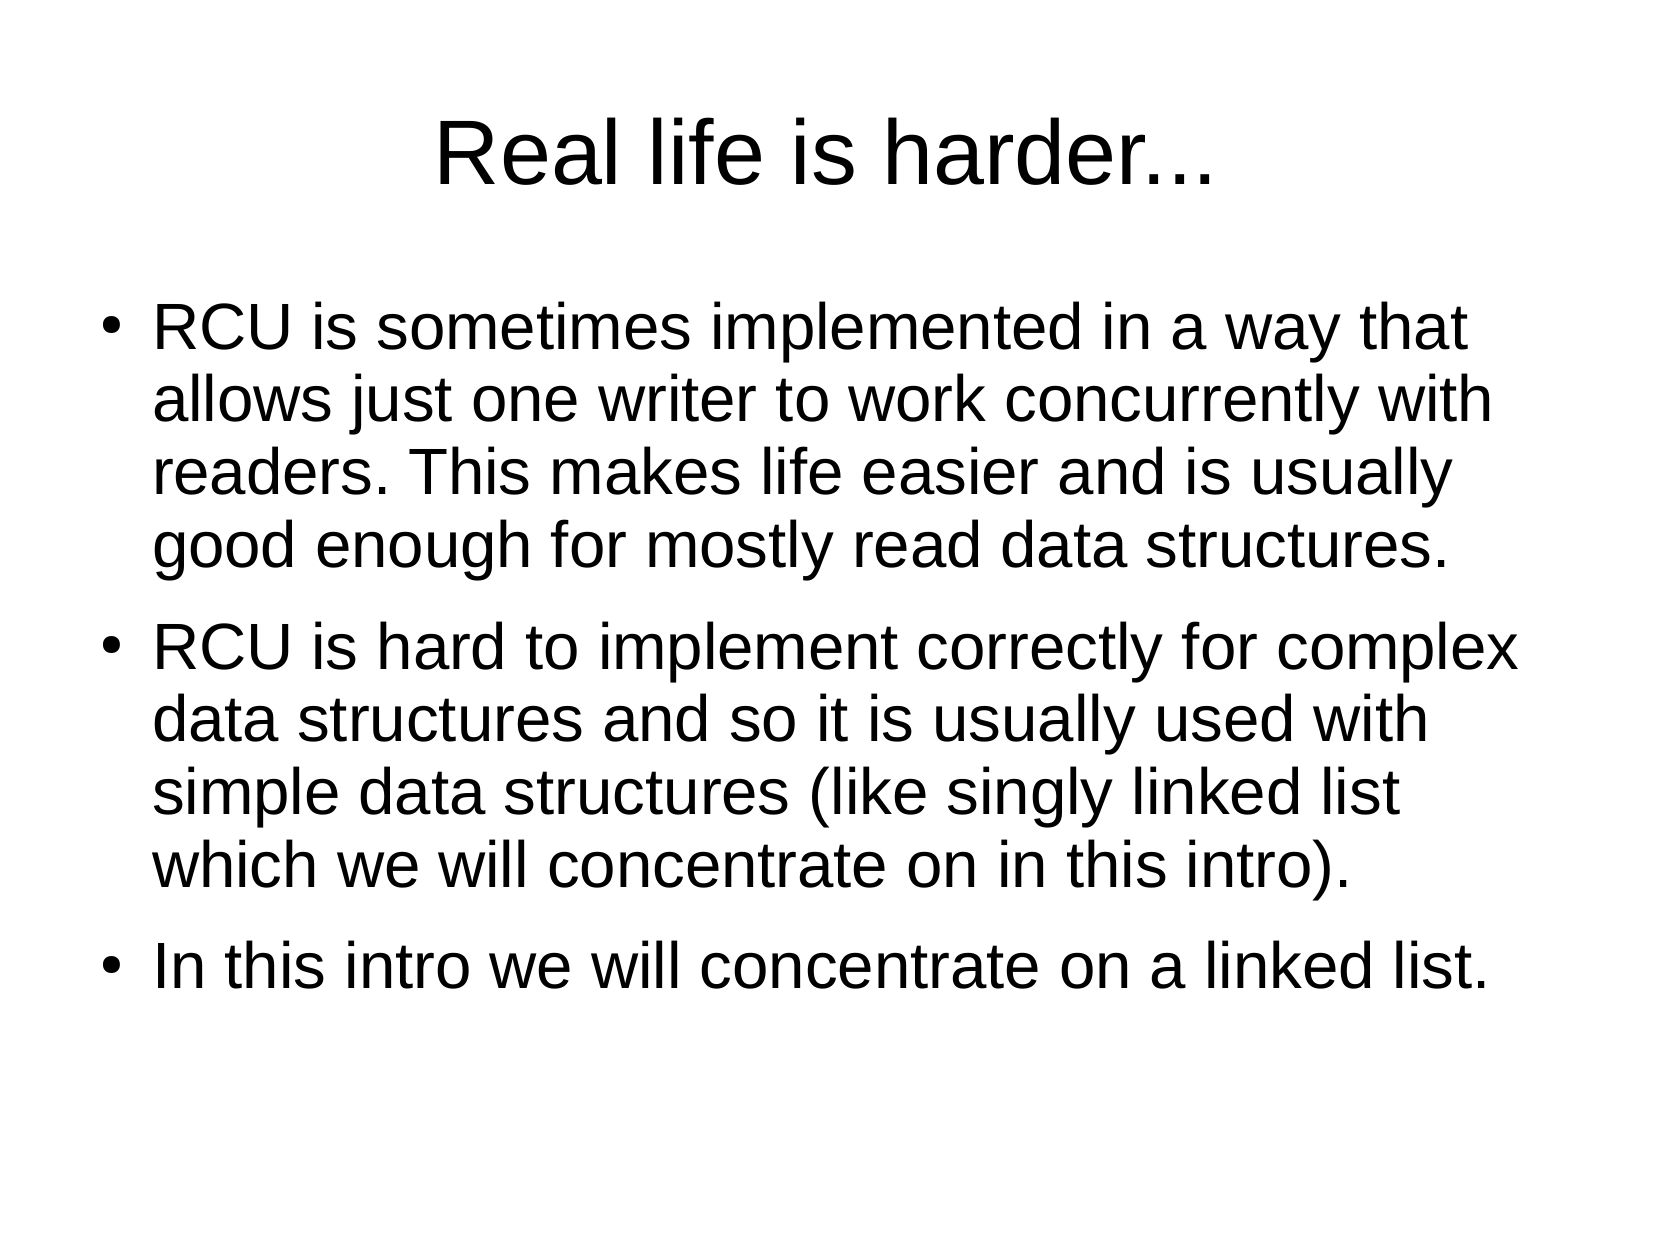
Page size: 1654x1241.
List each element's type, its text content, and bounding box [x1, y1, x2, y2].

title Real life is harder... [82, 49, 1571, 257]
list RCU is sometimes implemented in a way that allows just one writer to work concurrently with readers. This makes life easier and is usually good enough for mostly read data structures. RCU is hard to implement correctly for complex data structures and so it is usually used with simple data structures (like singly linked list which we will concentrate on in this intro). In this intro we will concentrate on a linked list. [82, 290, 1571, 1010]
